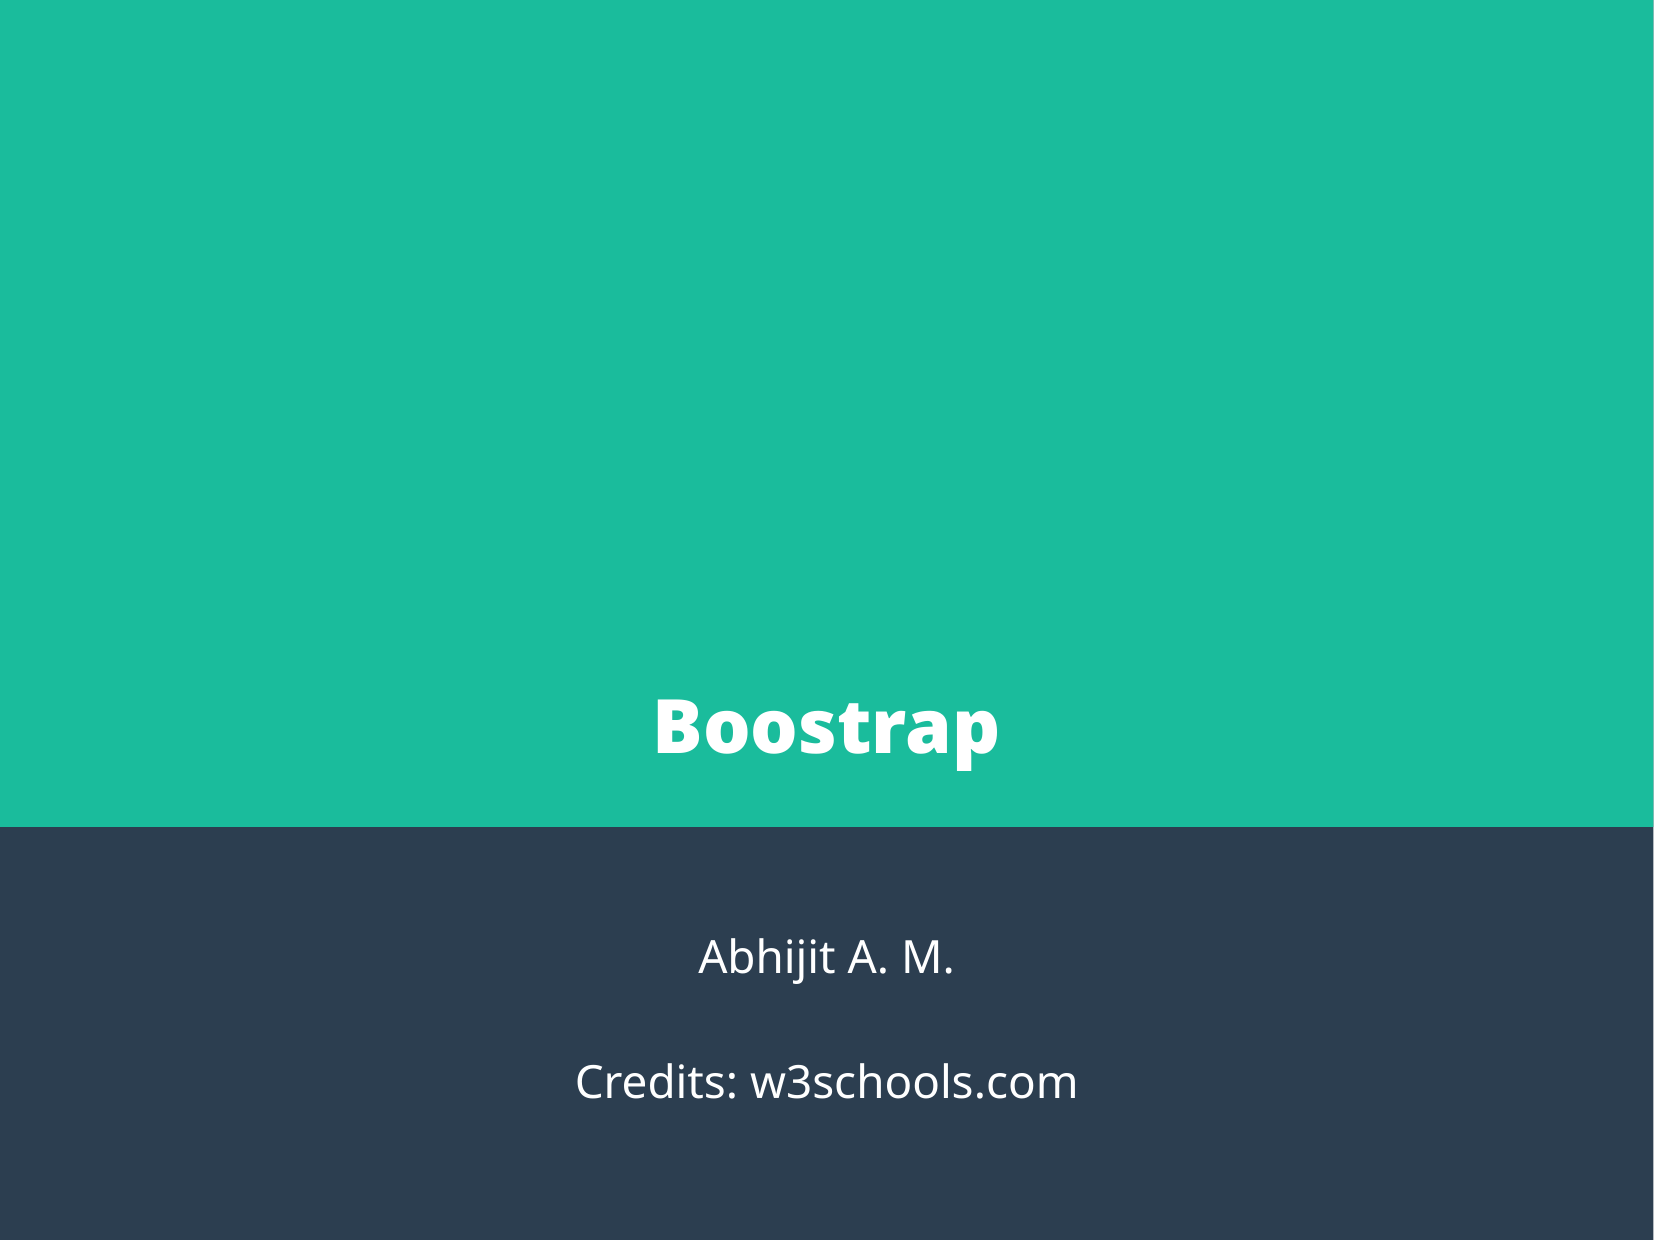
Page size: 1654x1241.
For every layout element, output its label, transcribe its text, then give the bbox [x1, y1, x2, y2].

subtitle Abhijit A. M. Credits: w3schools.com [59, 856, 1595, 1182]
title Boostrap [59, 620, 1595, 778]
